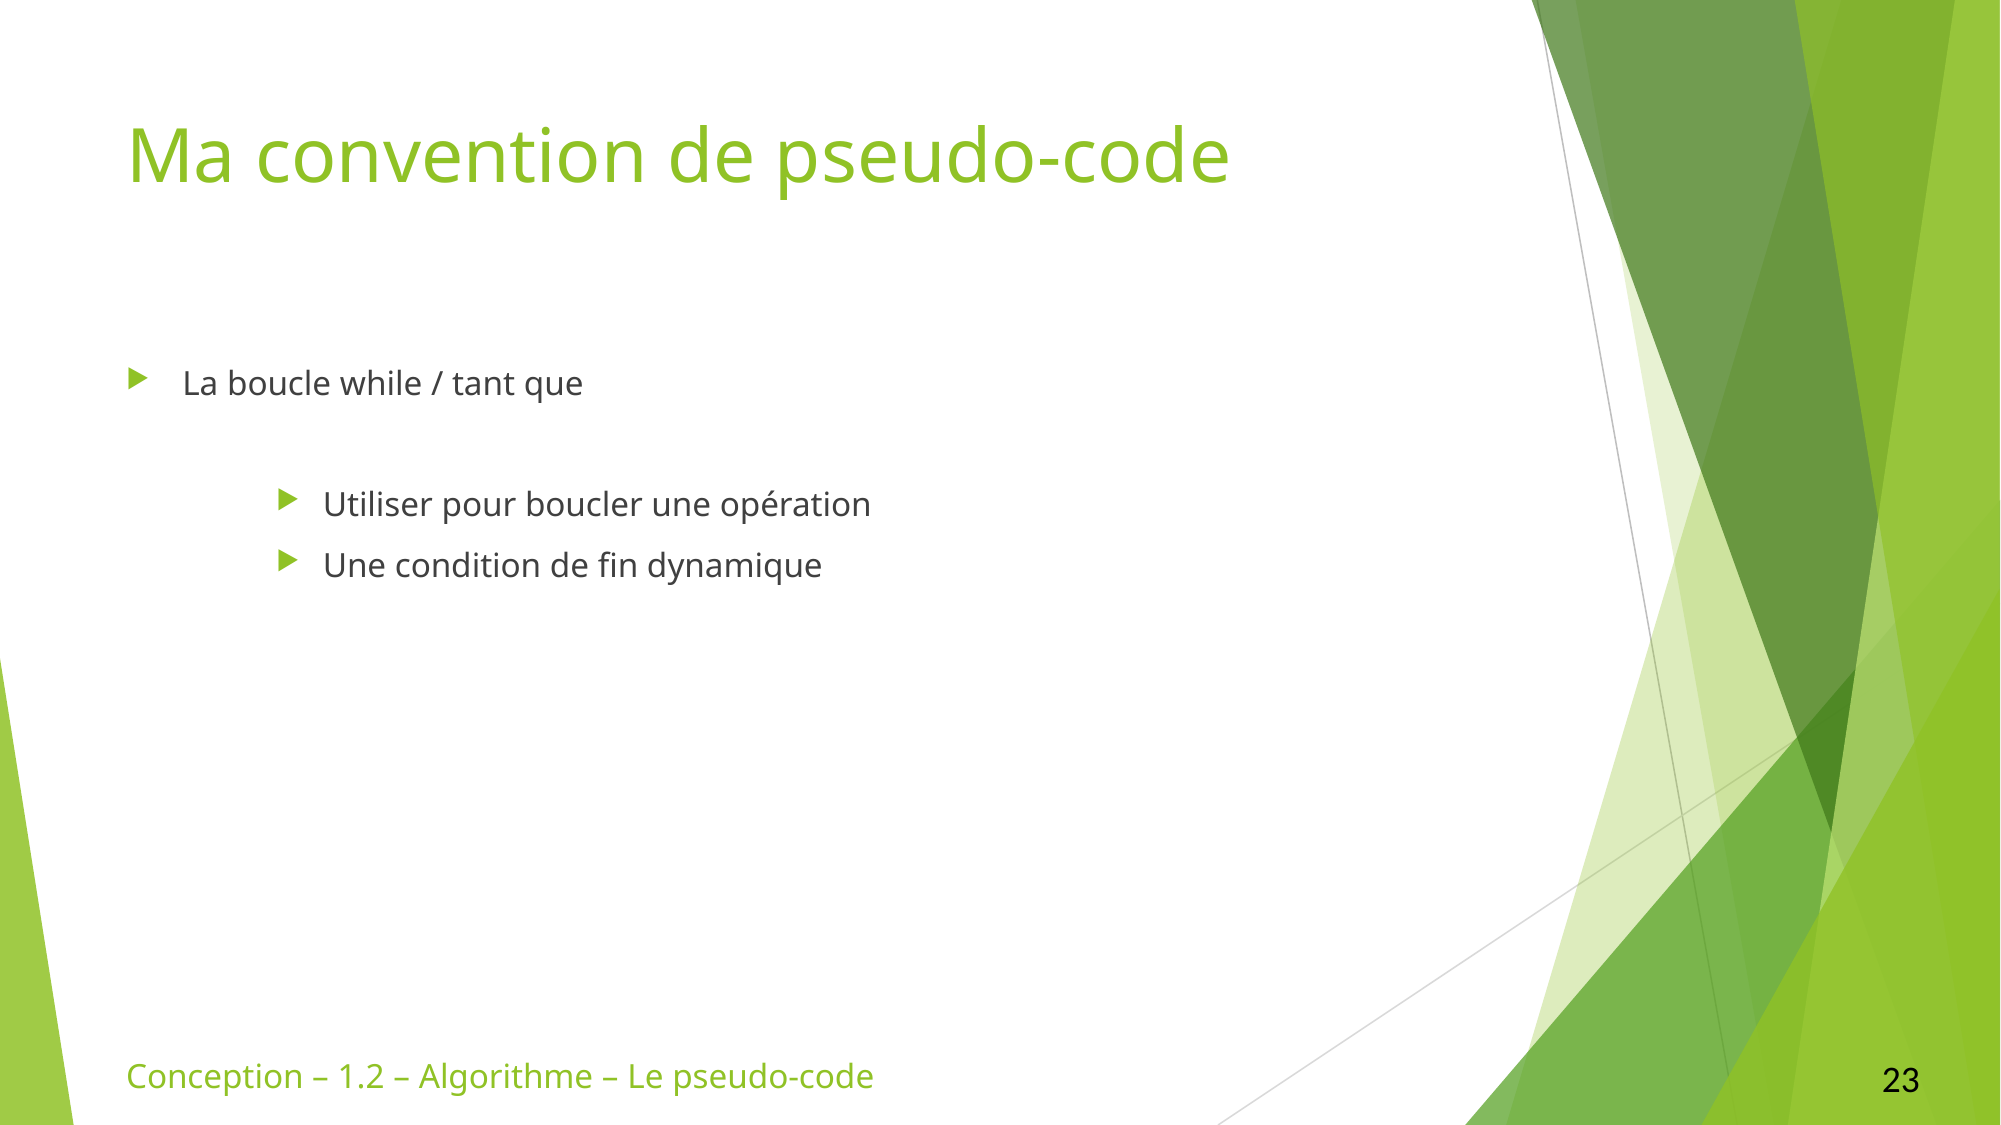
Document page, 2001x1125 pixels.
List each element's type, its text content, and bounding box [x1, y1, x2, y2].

text_box [1866, 1047, 1979, 1108]
text_box Conception – 1.2 – Algorithme – Le pseudo-code [111, 1047, 1094, 1109]
list La boucle while / tant que Utiliser pour boucler une opération Une condition de fin dynamique [111, 354, 1522, 992]
title Ma convention de pseudo-code [111, 99, 1522, 317]
